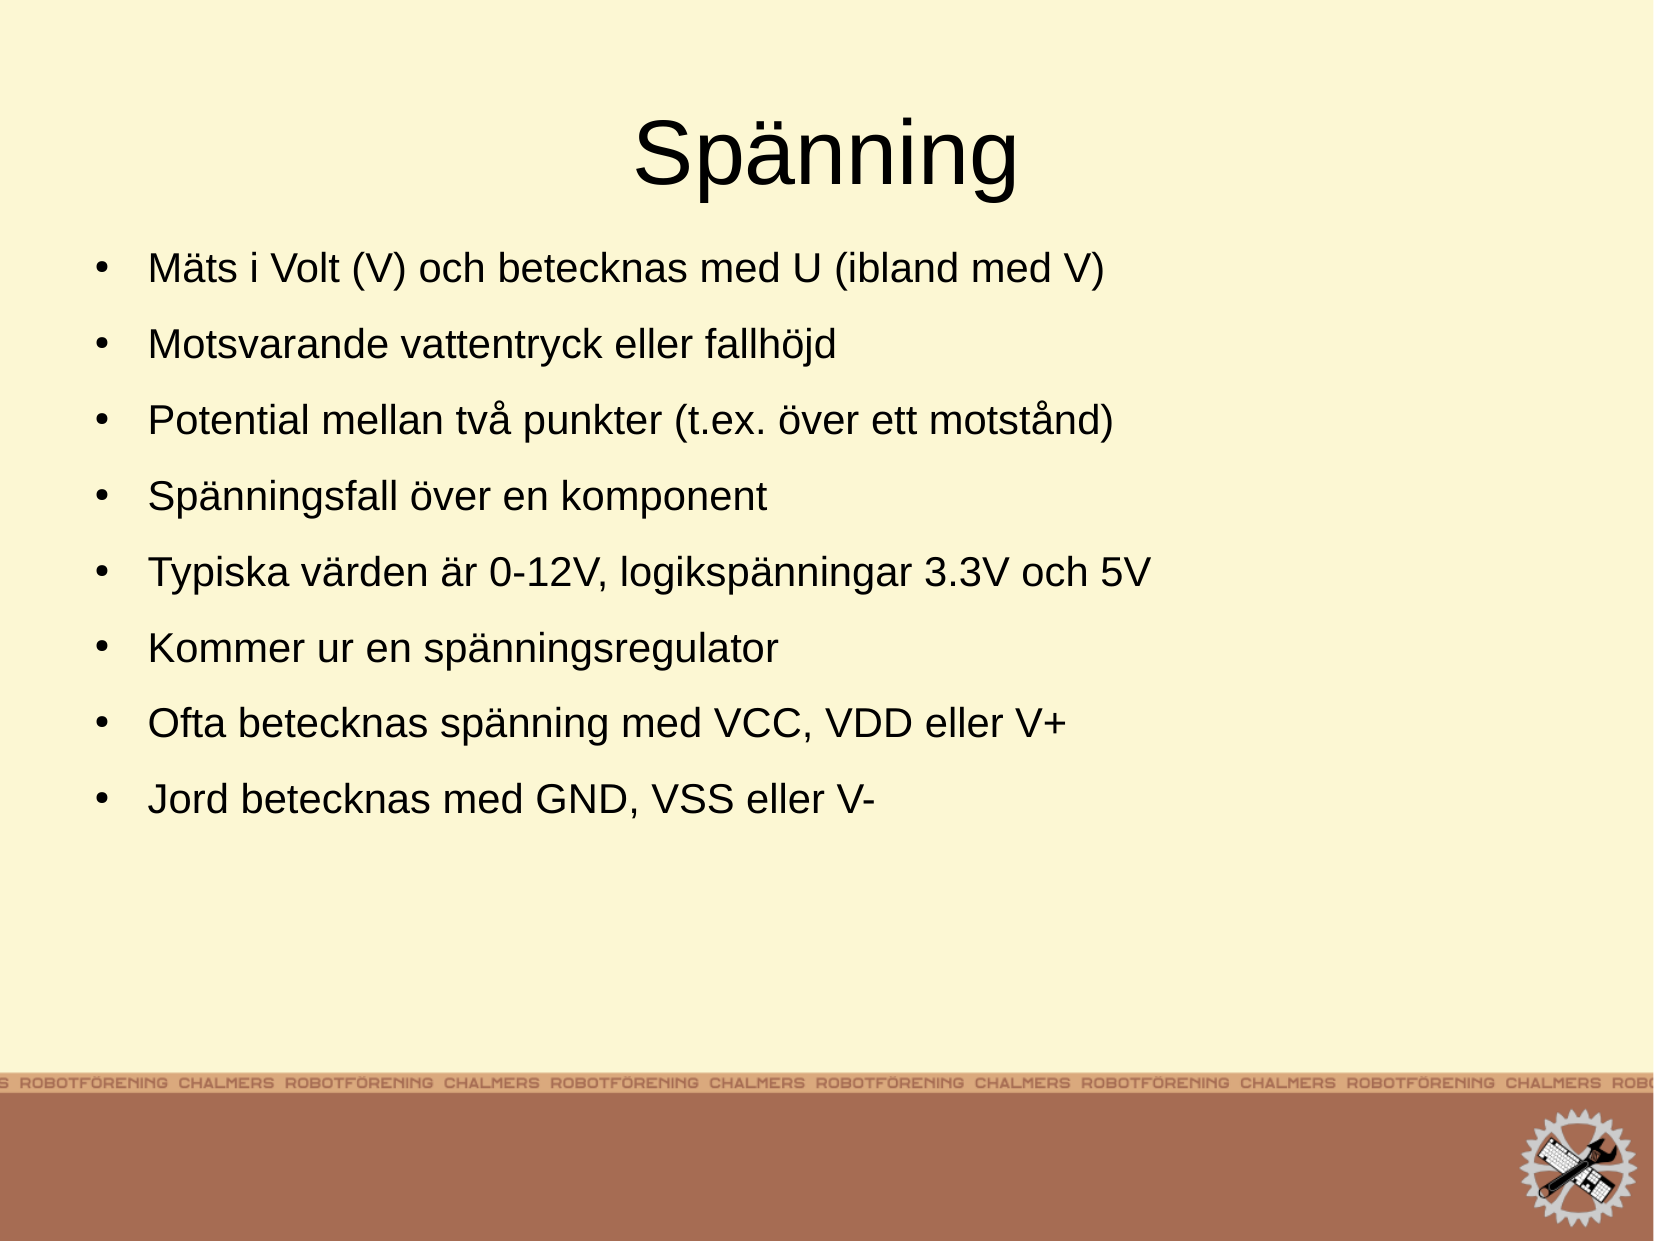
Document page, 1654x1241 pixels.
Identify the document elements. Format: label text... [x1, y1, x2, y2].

picture [0, 0, 1654, 1241]
title Spänning [82, 49, 1571, 257]
list Mäts i Volt (V) och betecknas med U (ibland med V) Motsvarande vattentryck eller fallhöjd Potential mellan två punkter (t.ex. över ett motstånd) Spänningsfall över en komponent Typiska värden är 0-12V, logikspänningar 3.3V och 5V Kommer ur en spänningsregulator Ofta betecknas spänning med VCC, VDD eller V+ Jord betecknas med GND, VSS eller V- [76, 244, 1565, 1063]
